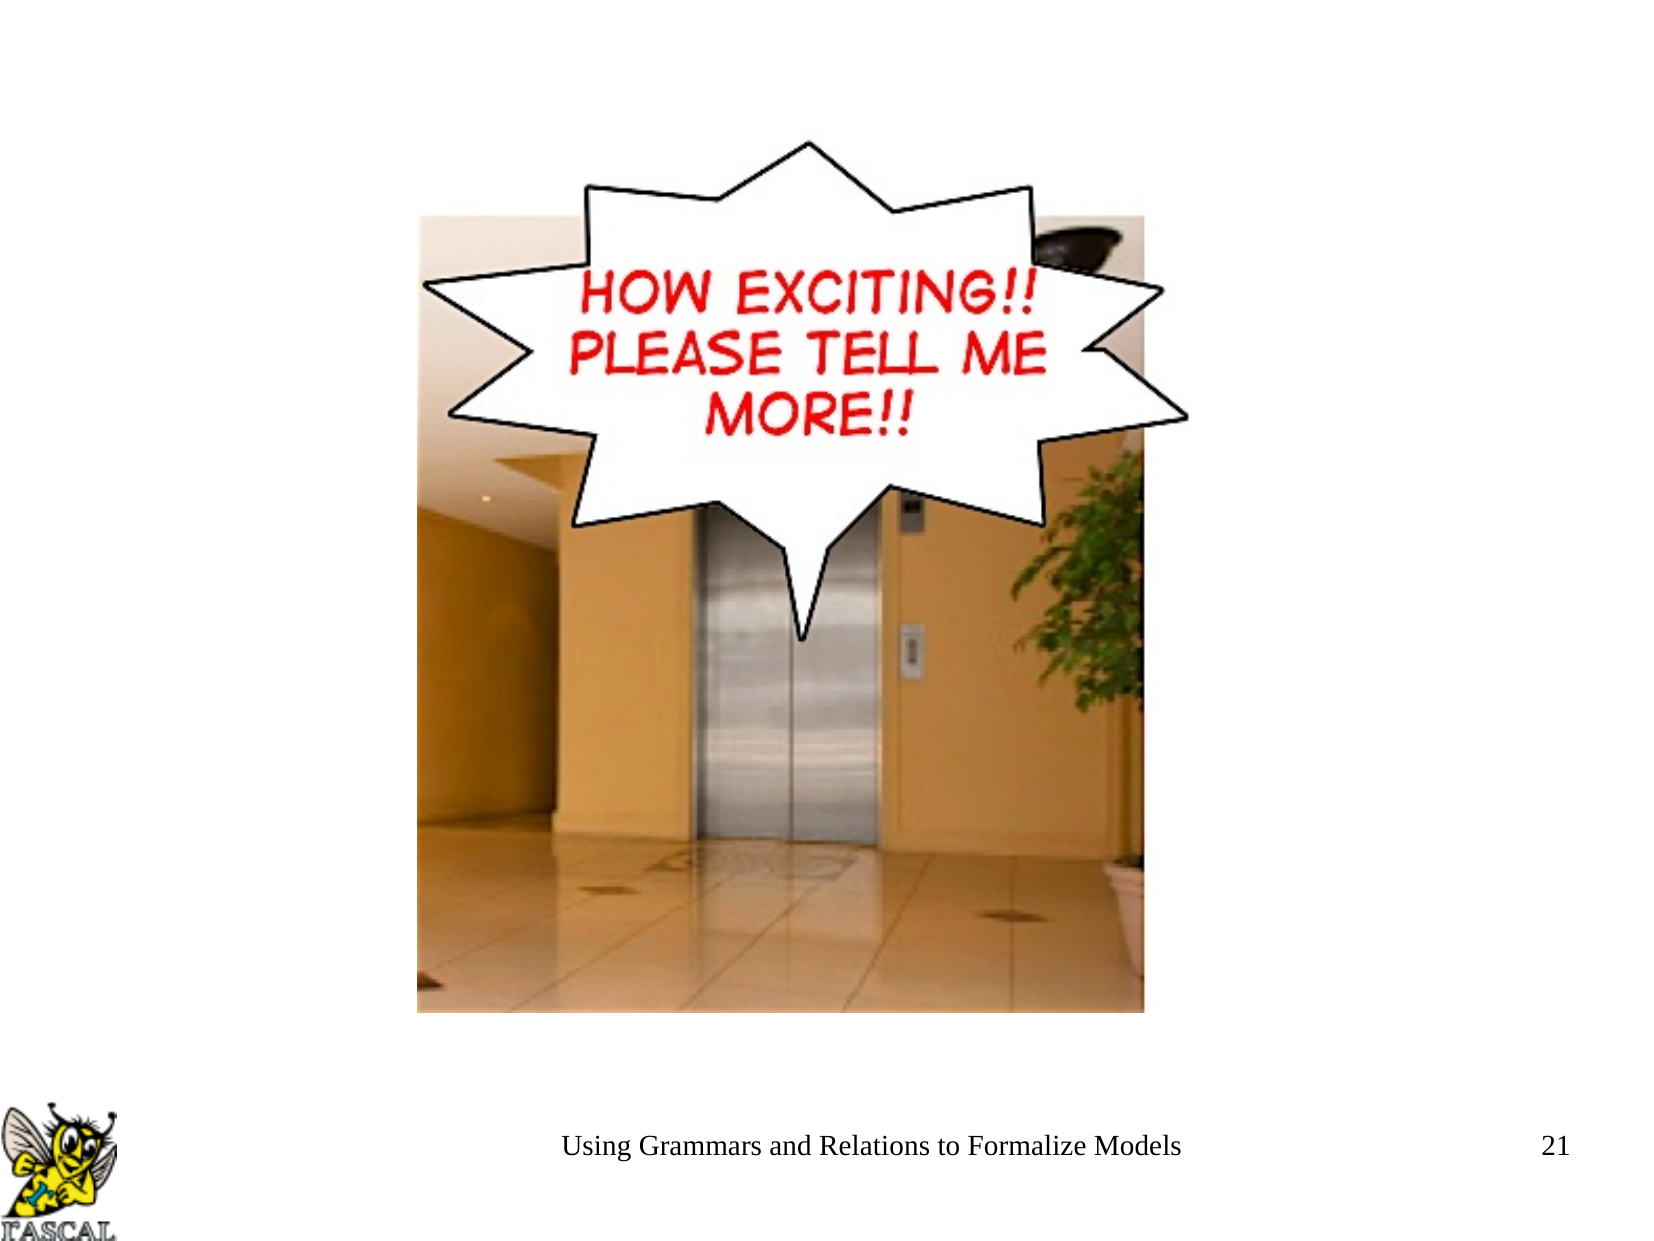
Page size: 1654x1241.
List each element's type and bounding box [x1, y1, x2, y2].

picture [0, 1102, 117, 1241]
picture [417, 128, 1193, 1013]
